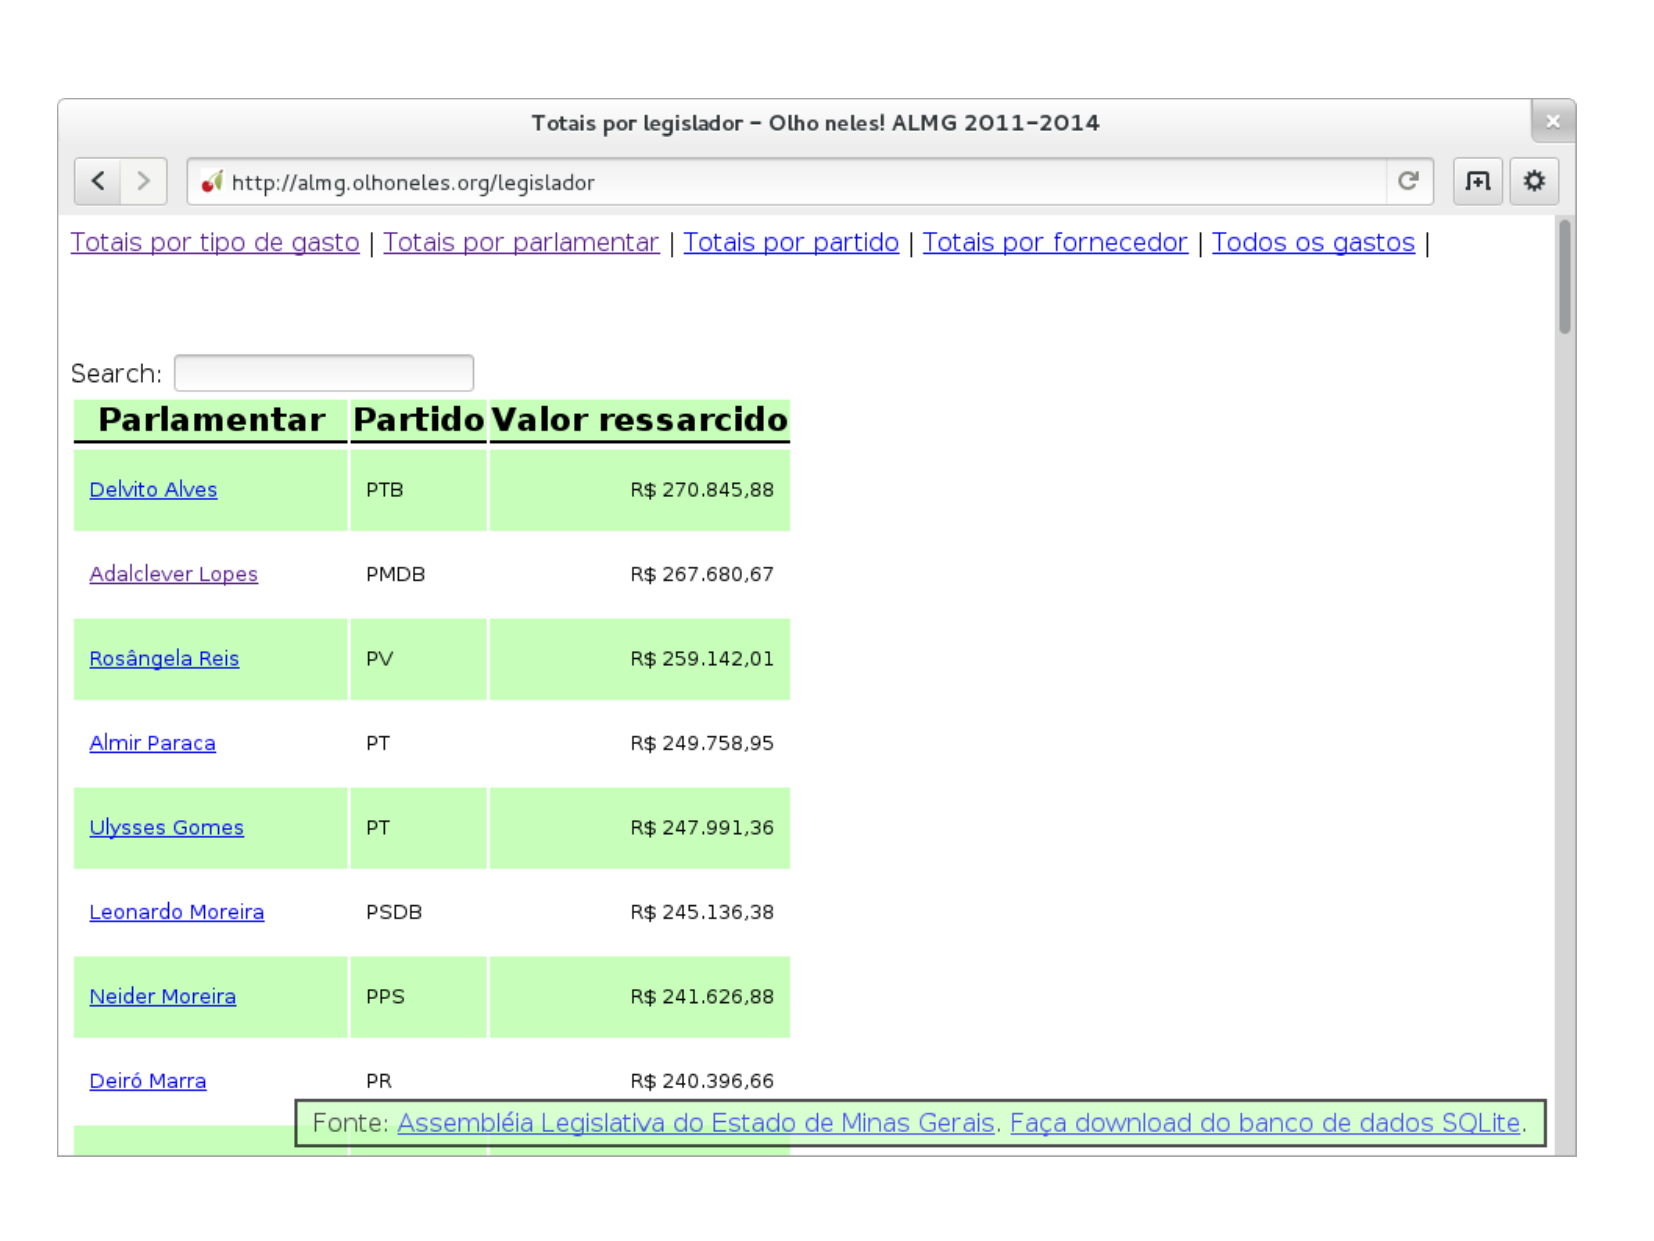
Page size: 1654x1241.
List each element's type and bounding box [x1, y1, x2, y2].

picture [57, 98, 1577, 1157]
